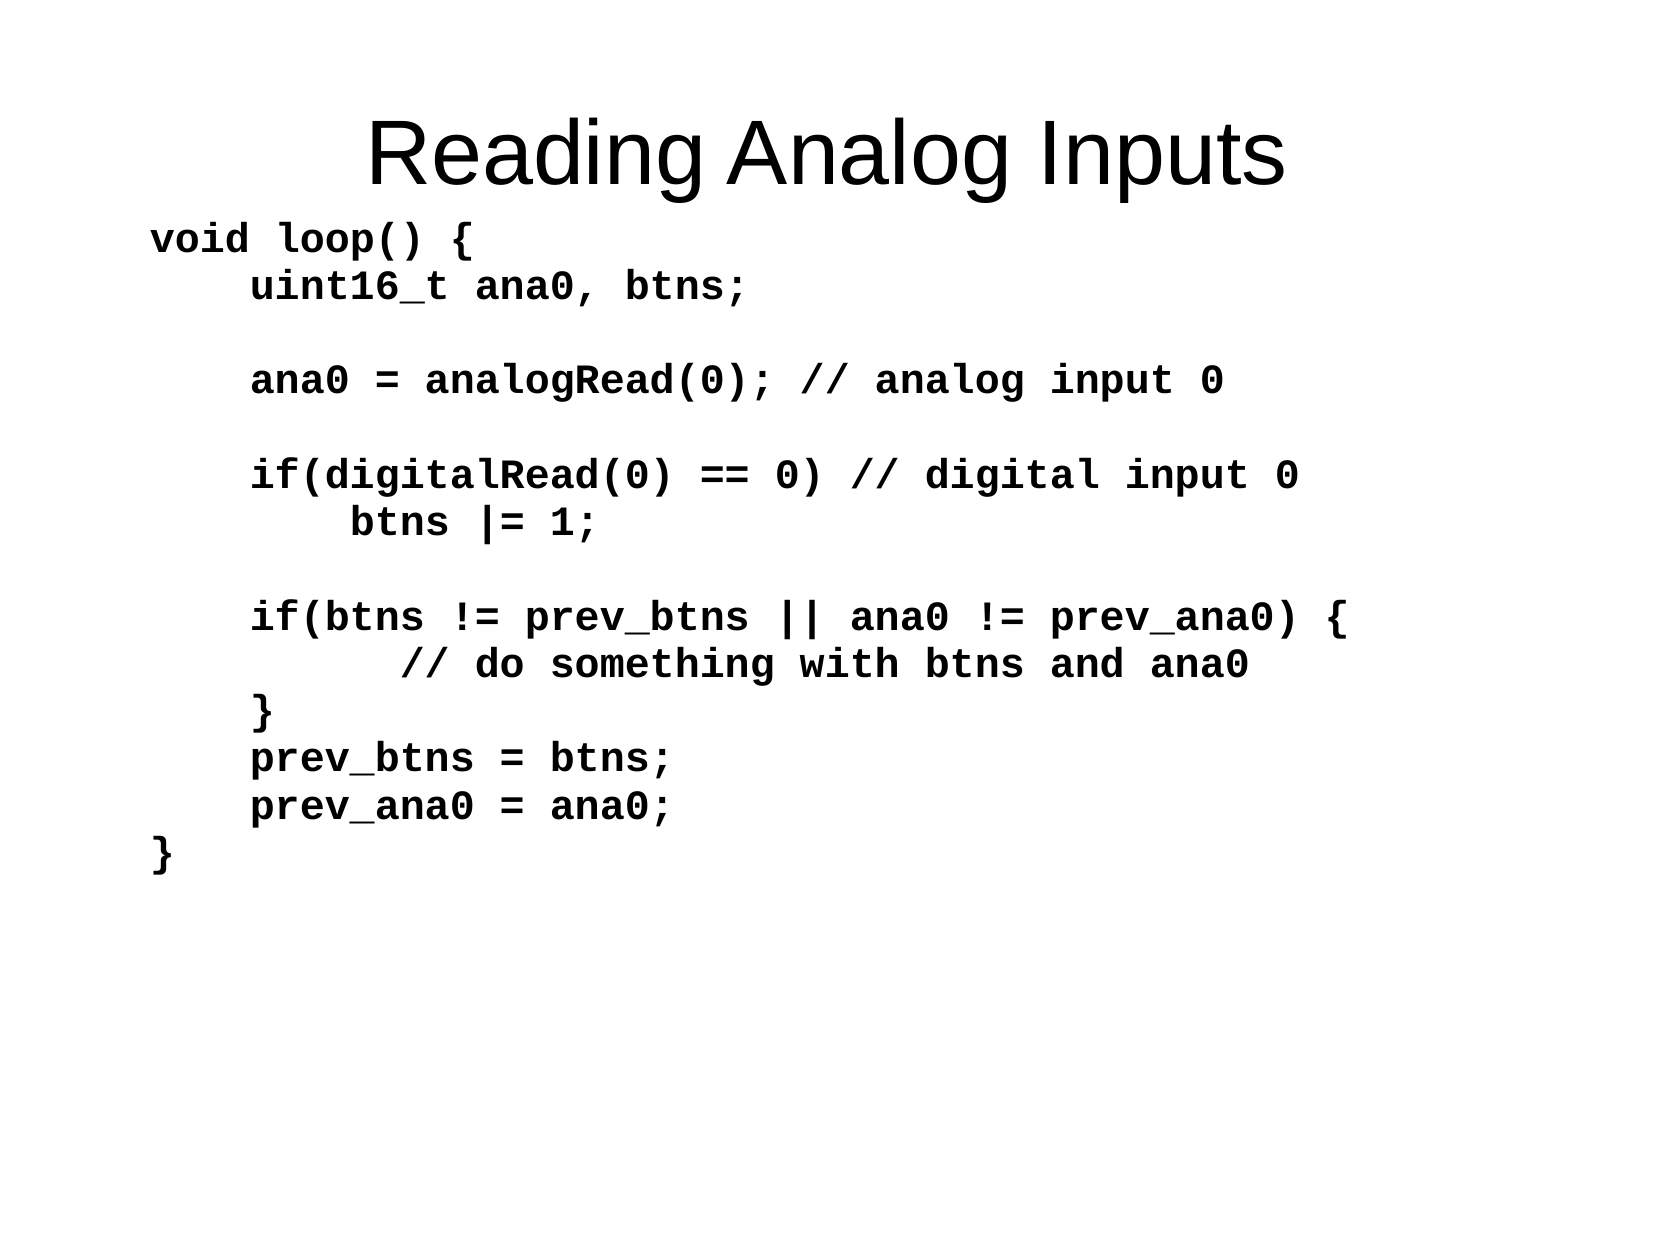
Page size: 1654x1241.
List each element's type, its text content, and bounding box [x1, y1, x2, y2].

title Reading Analog Inputs [82, 49, 1571, 257]
text_box void loop() { uint16_t ana0, btns; ana0 = analogRead(0); // analog input 0 if(digitalRead(0) == 0) // digital input 0 btns |= 1; if(btns != prev_btns || ana0 != prev_ana0) { // do something with btns and ana0 } prev_btns = btns; prev_ana0 = ana0; } [135, 210, 1396, 1107]
